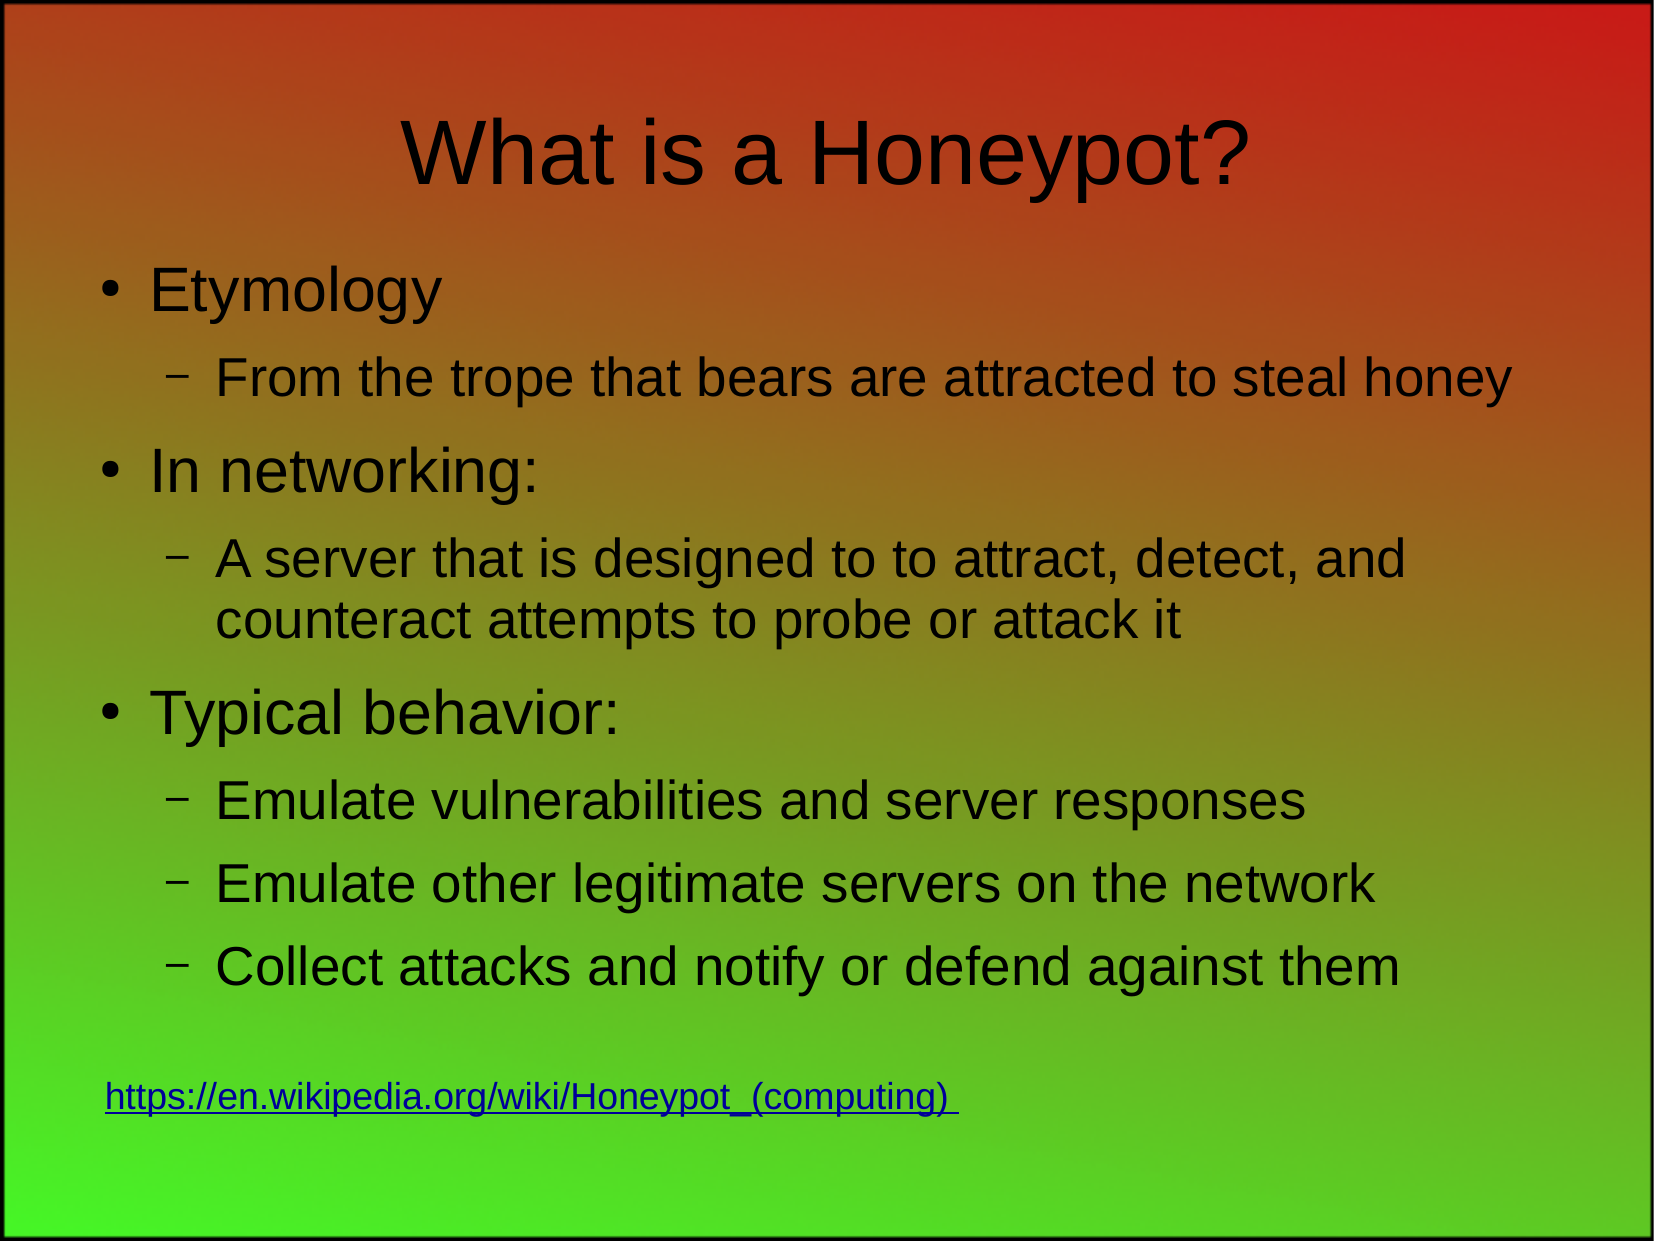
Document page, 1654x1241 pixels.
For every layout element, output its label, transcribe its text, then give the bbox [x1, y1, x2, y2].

list Etymology From the trope that bears are attracted to steal honey In networking: A server that is designed to to attract, detect, and counteract attempts to probe or attack it Typical behavior: Emulate vulnerabilities and server responses Emulate other legitimate servers on the network Collect attacks and notify or defend against them [82, 255, 1591, 1010]
picture [0, 0, 1654, 1241]
text_box https://en.wikipedia.org/wiki/Honeypot_(computing) [90, 1068, 1508, 1126]
title What is a Honeypot? [82, 49, 1571, 255]
